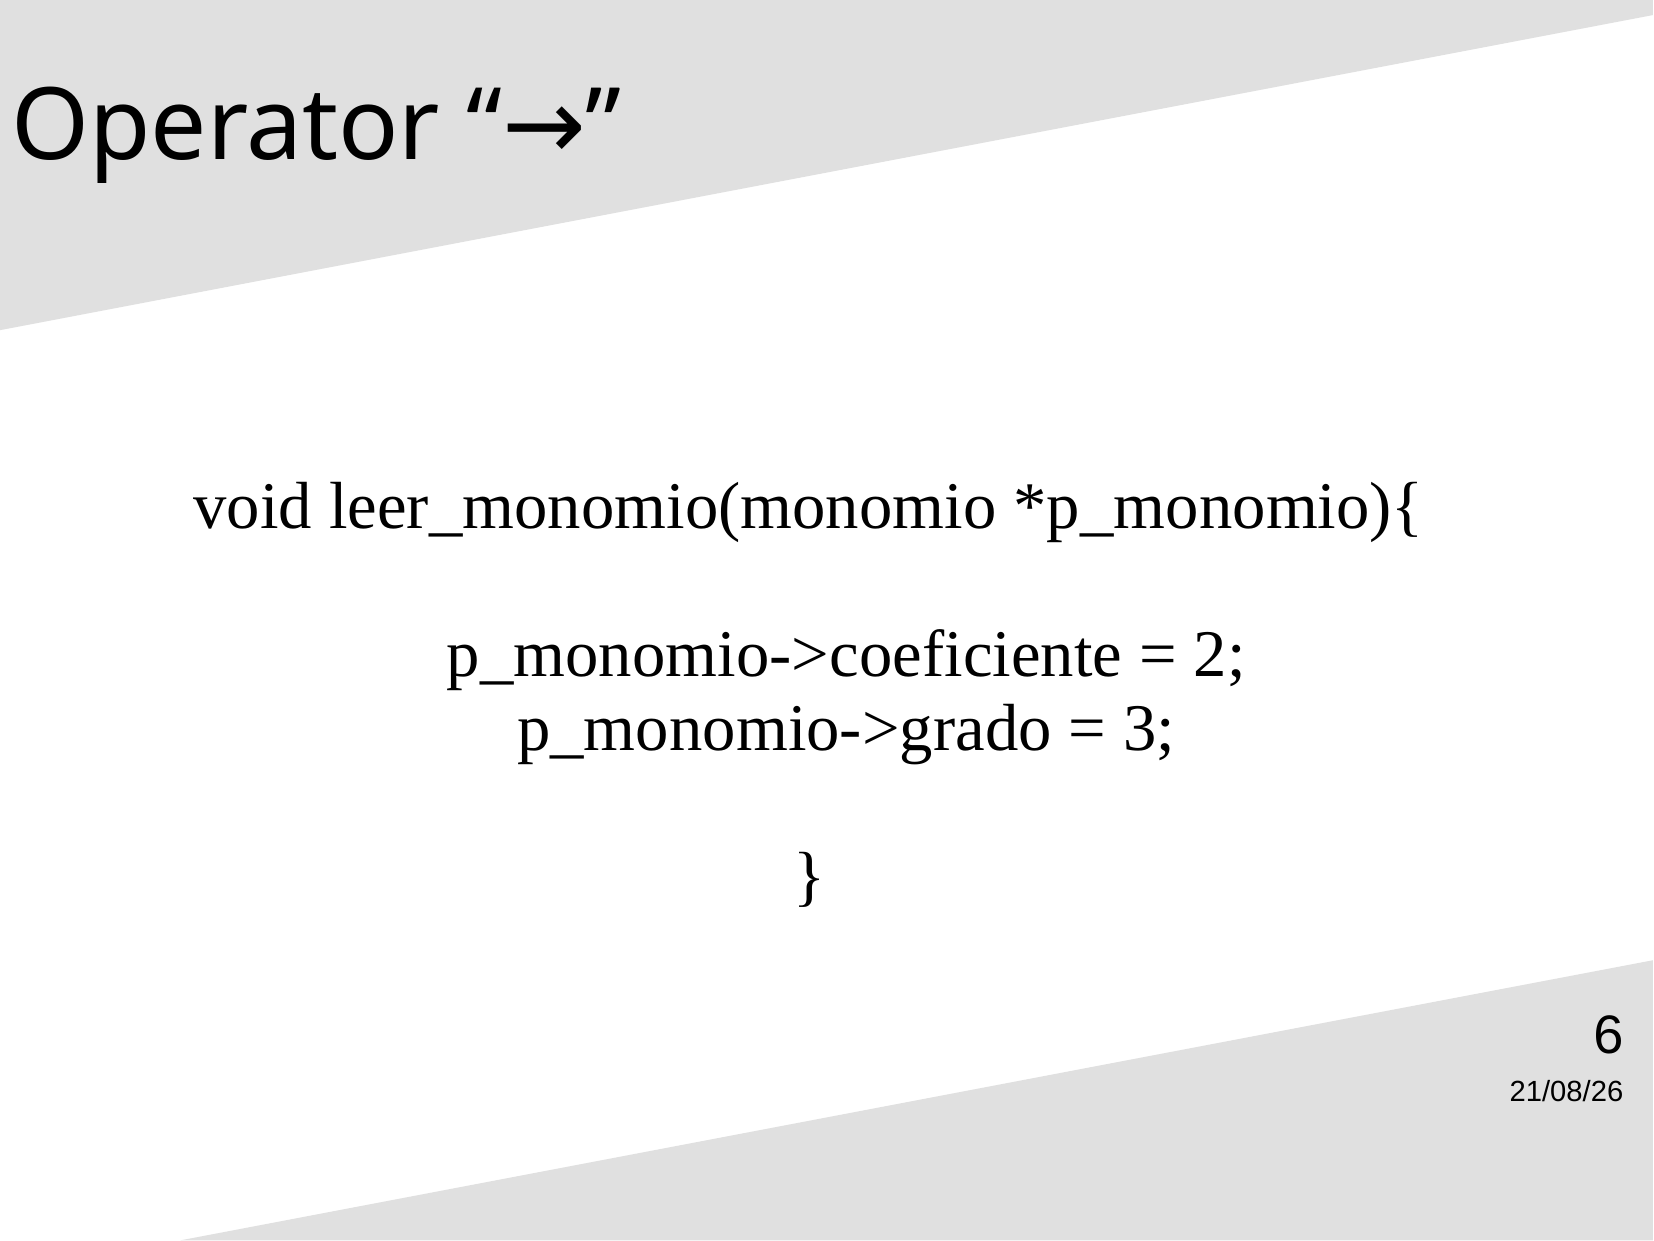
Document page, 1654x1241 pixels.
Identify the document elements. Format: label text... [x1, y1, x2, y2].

subtitle void leer_monomio(monomio *p_monomio){ p_monomio->coeficiente = 2; p_monomio->grado = 3; } [82, 331, 1538, 1052]
title Operator “→” [11, 17, 1499, 225]
